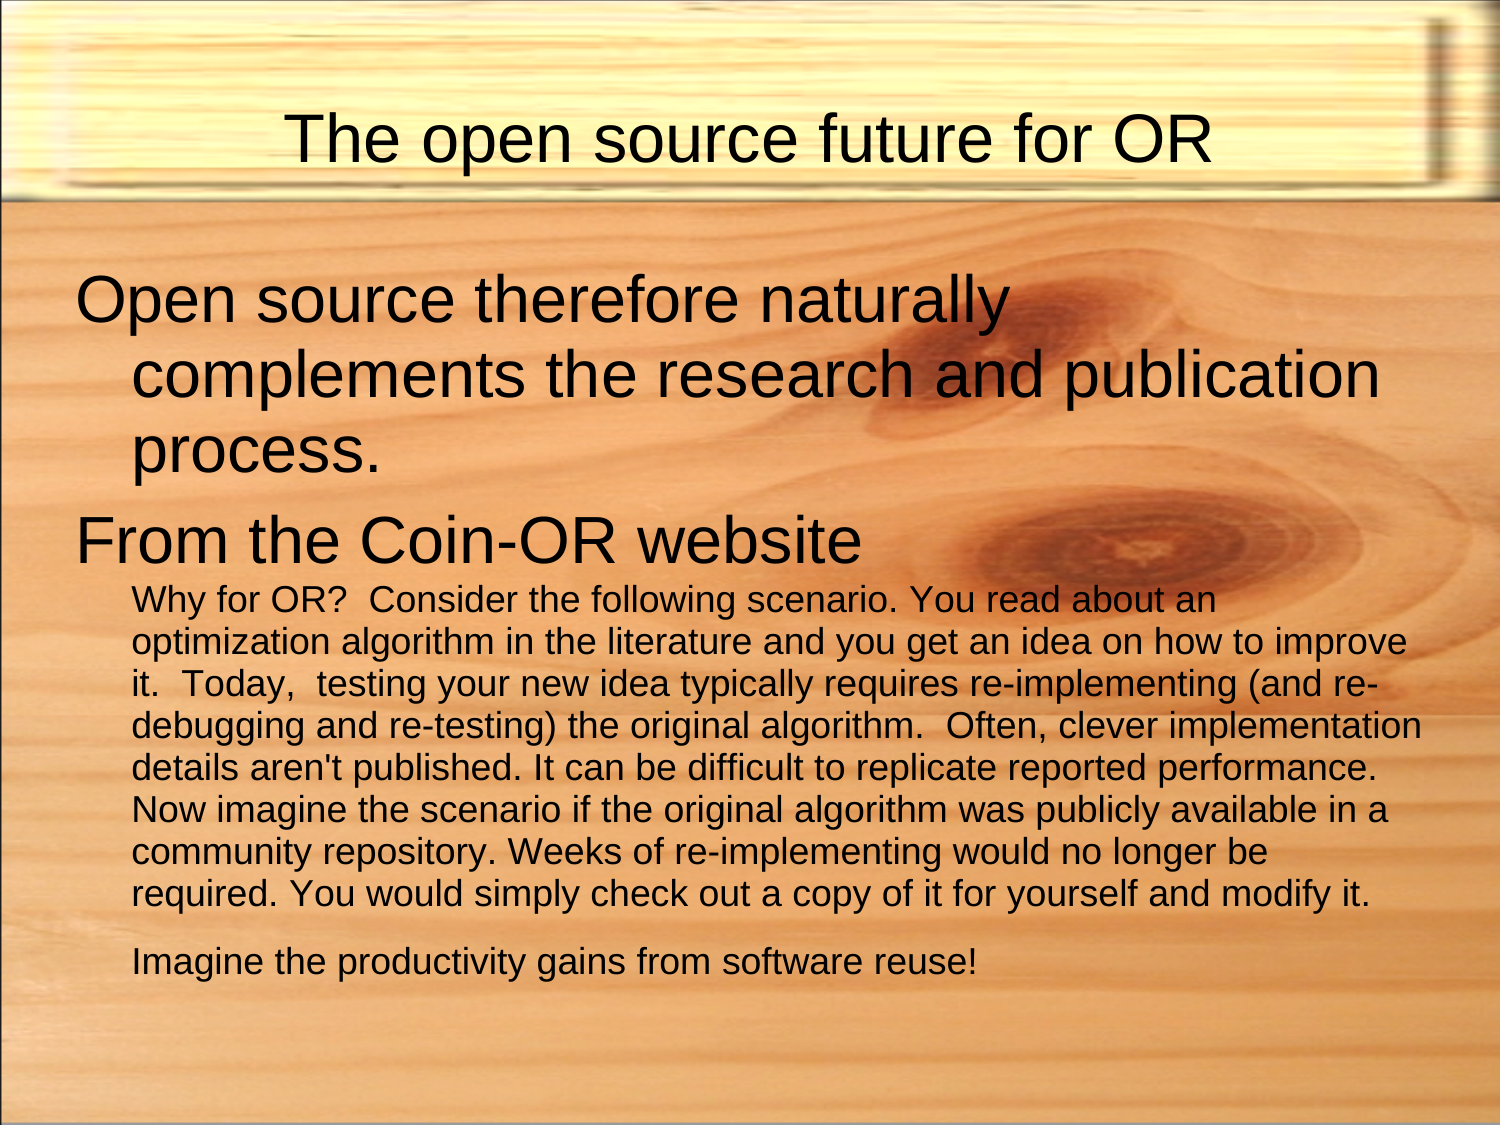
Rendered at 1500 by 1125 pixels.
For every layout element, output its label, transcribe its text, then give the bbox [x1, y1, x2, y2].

picture [0, 0, 1500, 1125]
title The open source future for OR [75, 52, 1426, 226]
list Open source therefore naturally complements the research and publication process. From the Coin-OR website Why for OR? Consider the following scenario. You read about an optimization algorithm in the literature and you get an idea on how to improve it. Today, testing your new idea typically requires re-implementing (and re-debugging and re-testing) the original algorithm. Often, clever implementation details aren't published. It can be difficult to replicate reported performance. Now imagine the scenario if the original algorithm was publicly available in a community repository. Weeks of re-implementing would no longer be required. You would simply check out a copy of it for yourself and modify it. Imagine the productivity gains from software reuse! [75, 262, 1426, 991]
